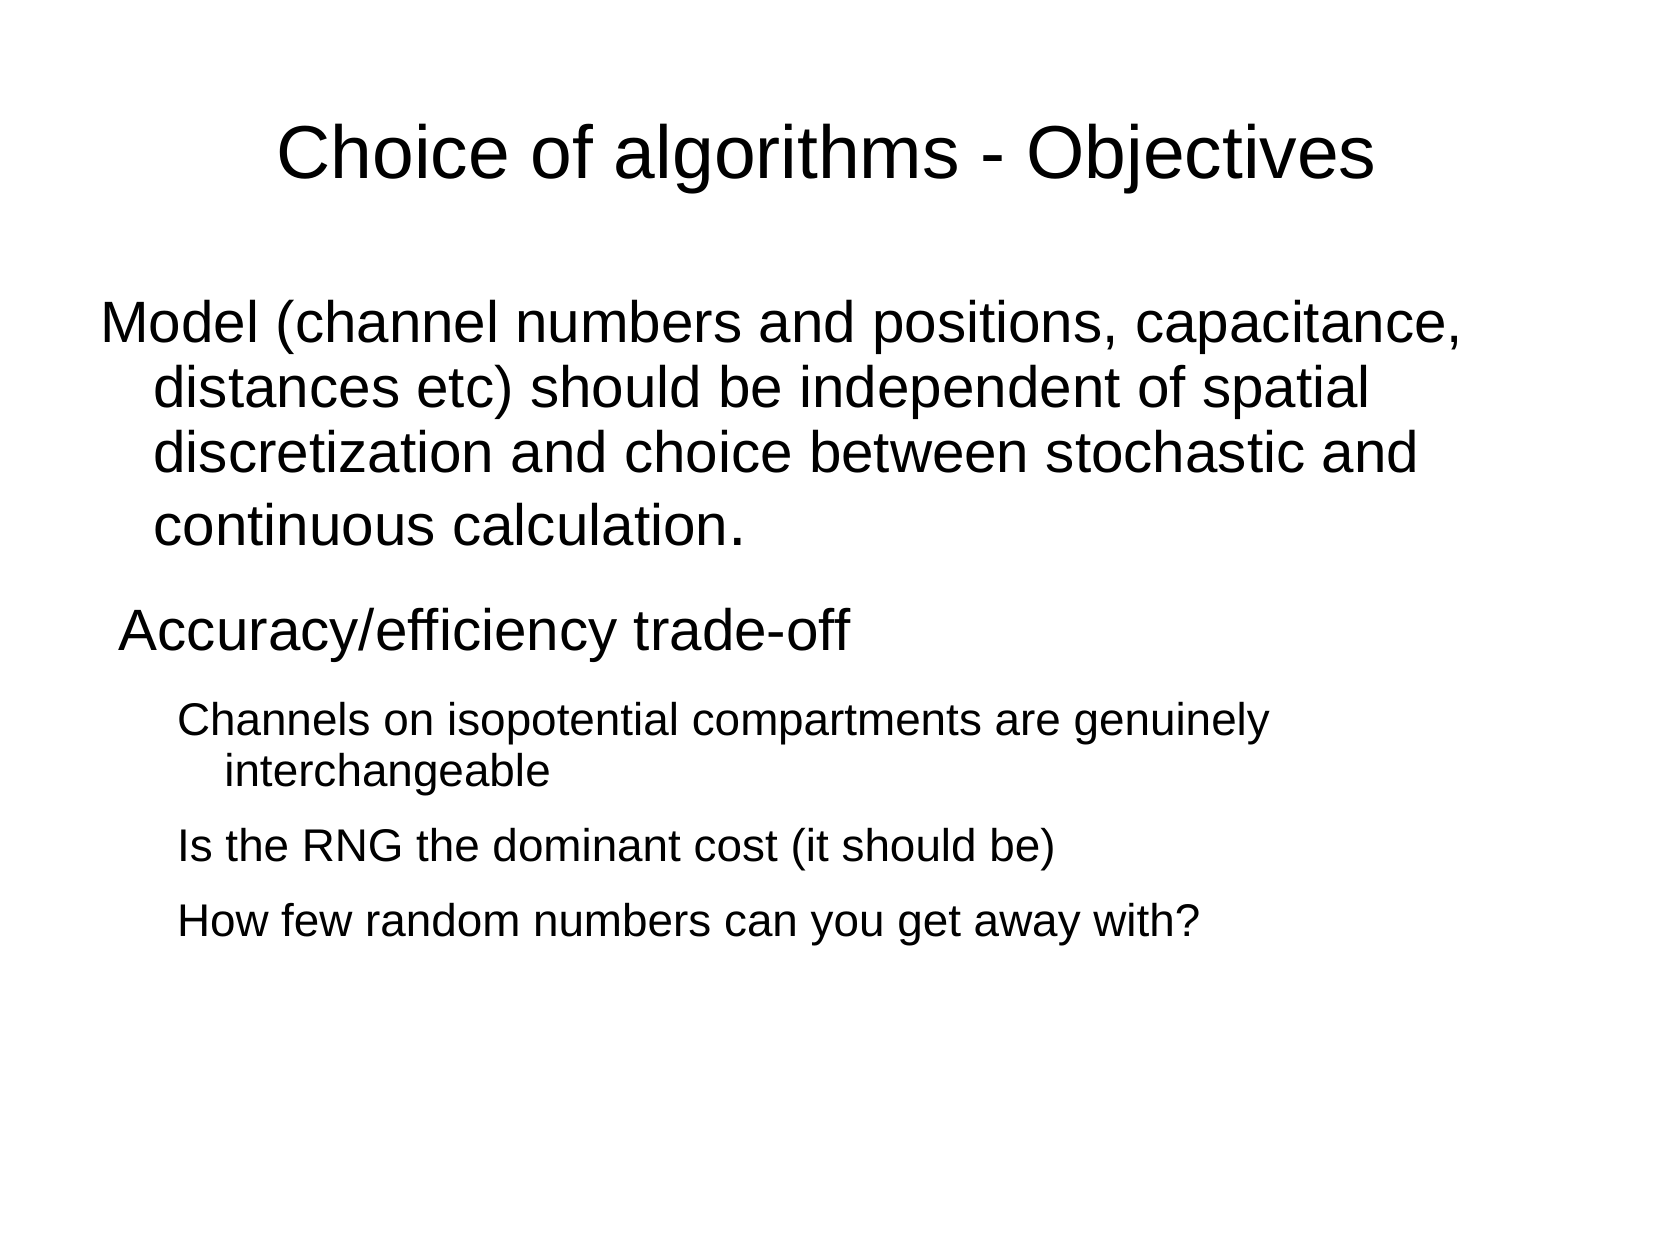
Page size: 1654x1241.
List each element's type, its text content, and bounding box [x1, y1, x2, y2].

list Model (channel numbers and positions, capacitance, distances etc) should be independent of spatial discretization and choice between stochastic and continuous calculation. Accuracy/efficiency trade-off Channels on isopotential compartments are genuinely interchangeable Is the RNG the dominant cost (it should be) How few random numbers can you get away with? [82, 290, 1571, 1094]
title Choice of algorithms - Objectives [82, 56, 1571, 250]
